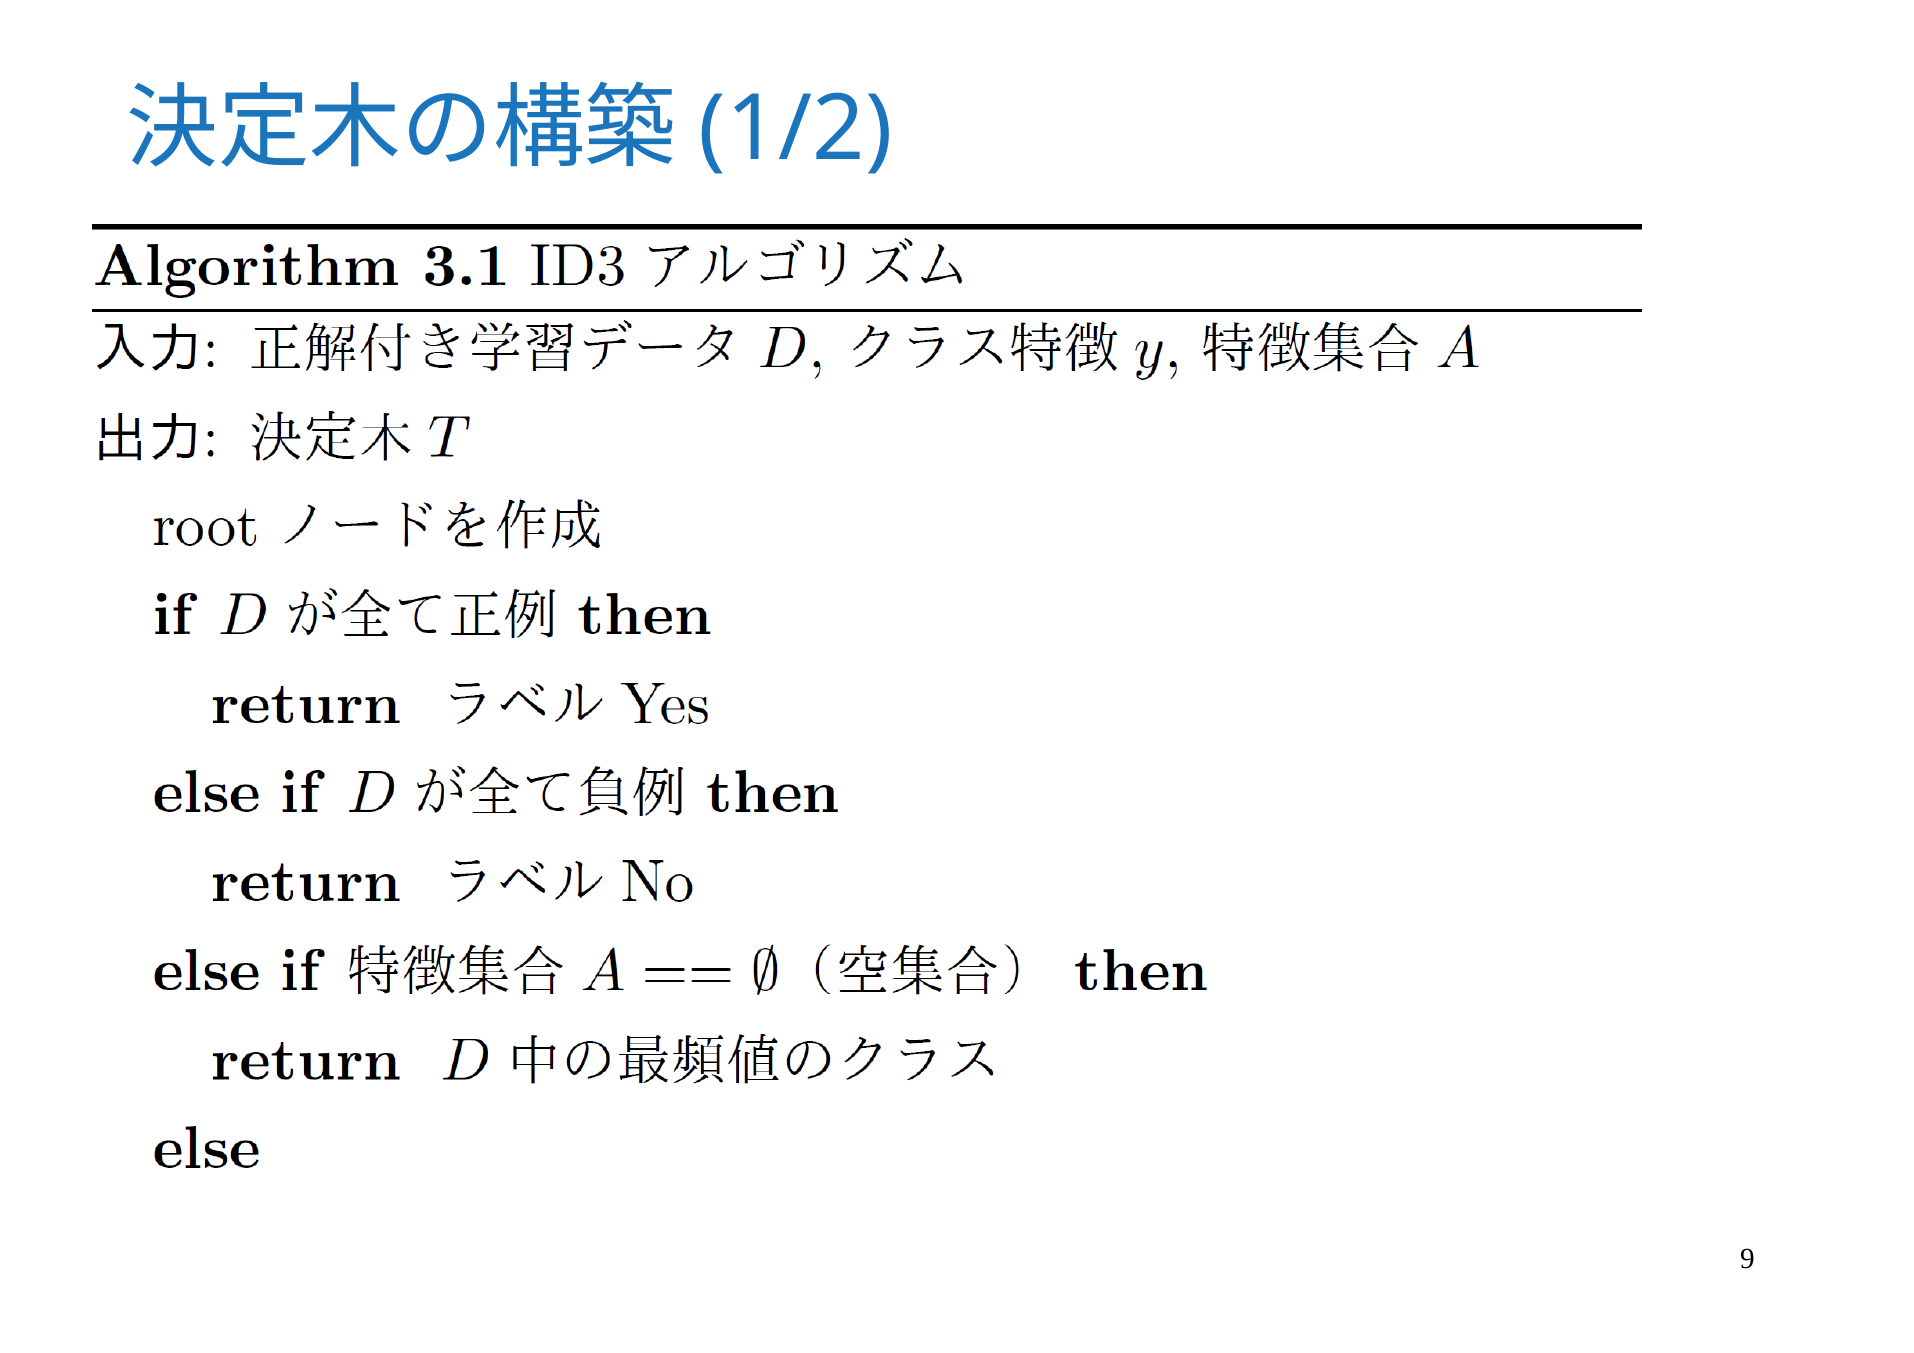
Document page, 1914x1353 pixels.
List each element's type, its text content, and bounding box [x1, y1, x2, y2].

picture [83, 212, 1642, 1205]
title 決定木の構築(1/2) [111, 70, 1738, 176]
